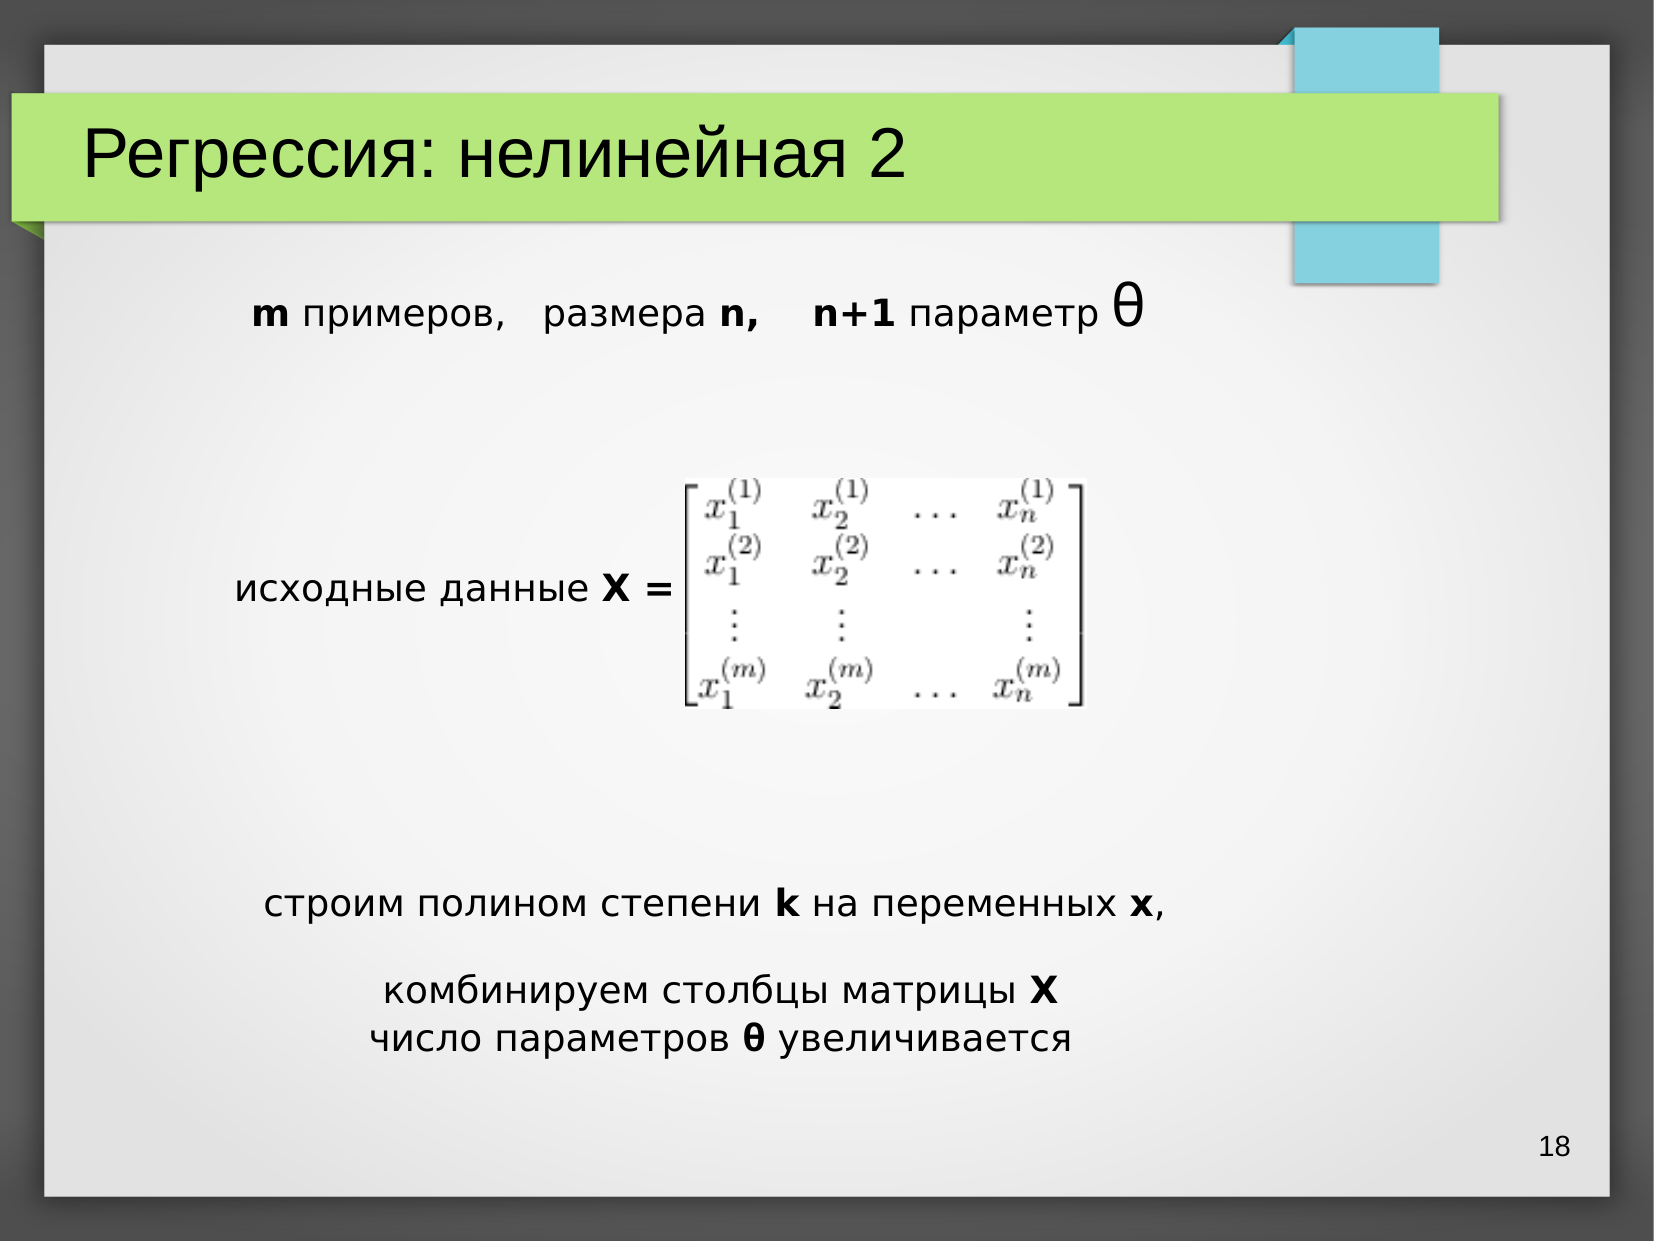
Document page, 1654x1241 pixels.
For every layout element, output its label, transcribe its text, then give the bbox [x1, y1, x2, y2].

picture [0, 0, 1654, 1241]
text_box исходные данные X = [200, 559, 709, 626]
text_box cтроим полином степени k на переменных x, комбинируем столбцы матрицы Х число параметров θ увеличивается [248, 874, 1193, 1123]
text_box m примеров, размера n, n+1 параметр θ [236, 256, 1288, 359]
title Регрессия: нелинейная 2 [82, 49, 1571, 257]
